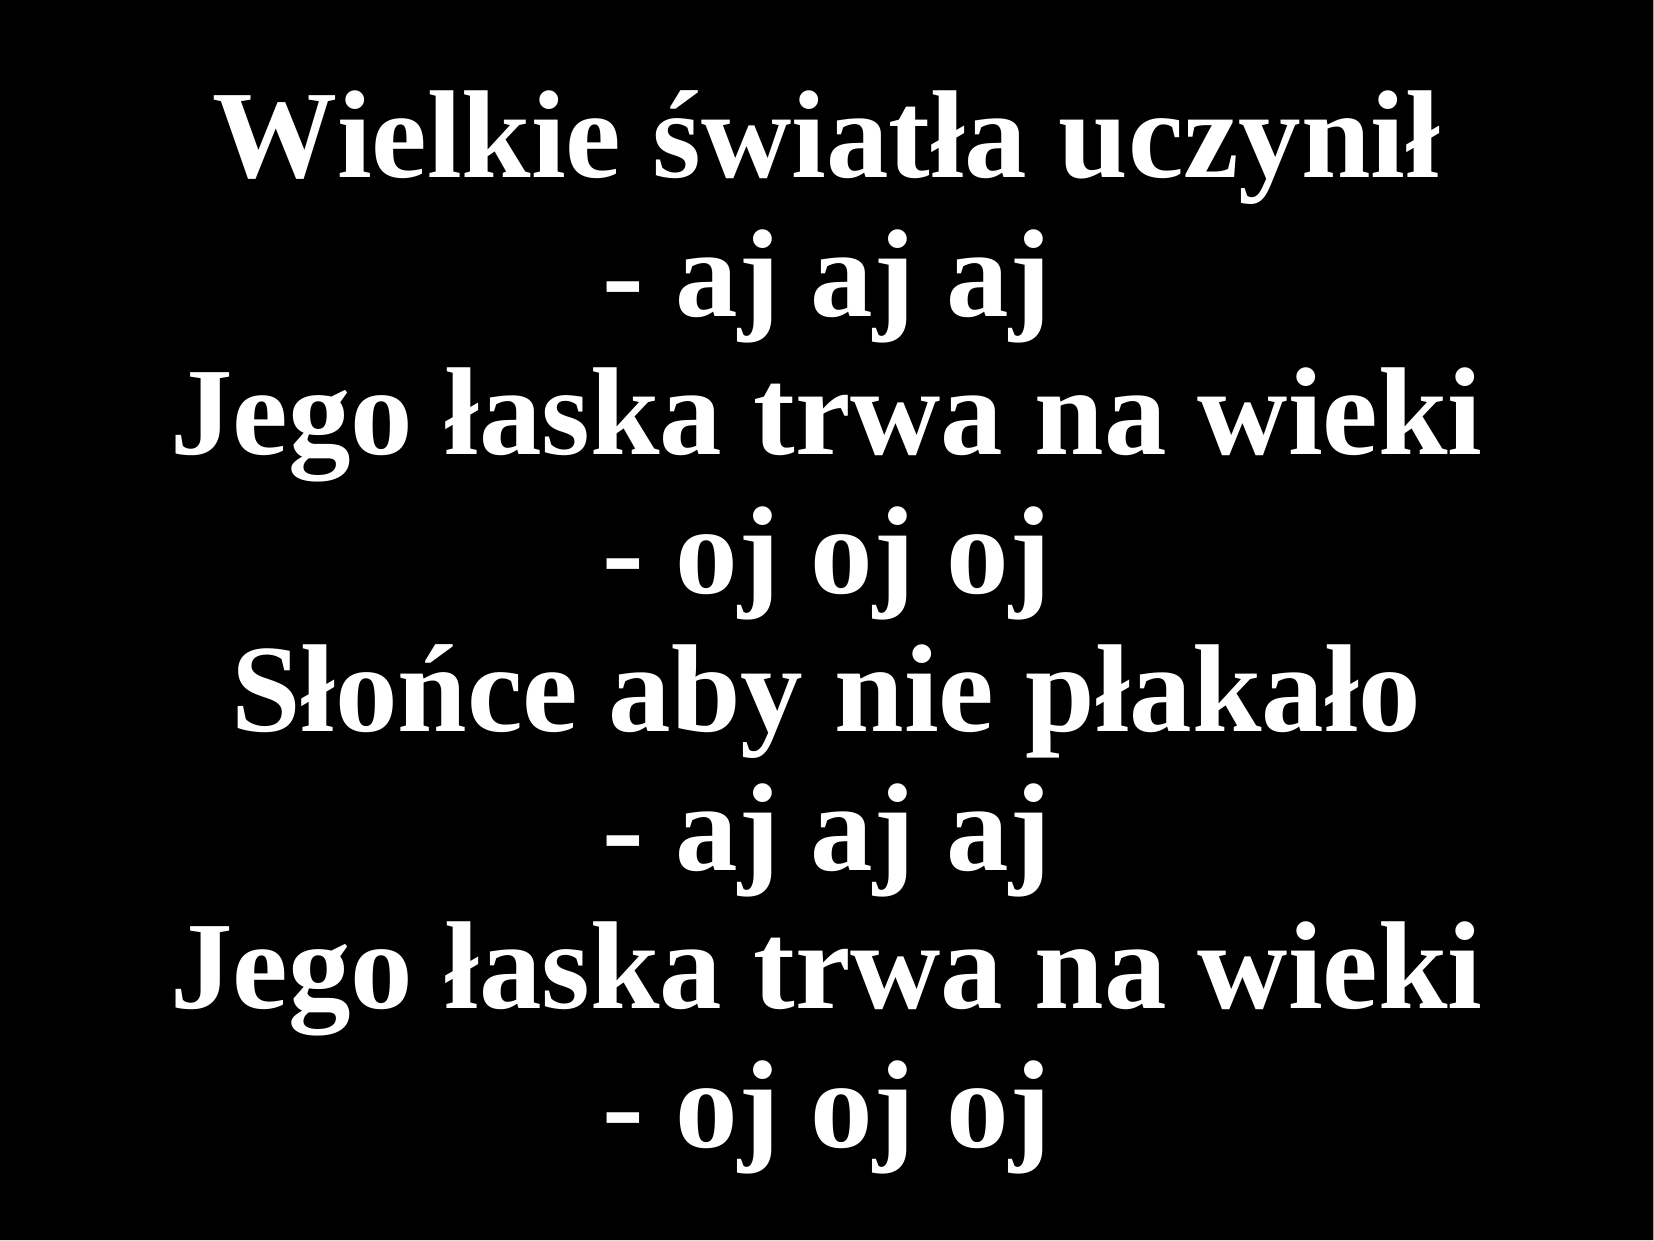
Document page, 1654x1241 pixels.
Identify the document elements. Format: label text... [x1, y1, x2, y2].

title Wielkie światła uczynił - aj aj aj Jego łaska trwa na wieki - oj oj oj Słońce aby nie płakało - aj aj aj Jego łaska trwa na wieki - oj oj oj [0, 0, 1654, 1241]
